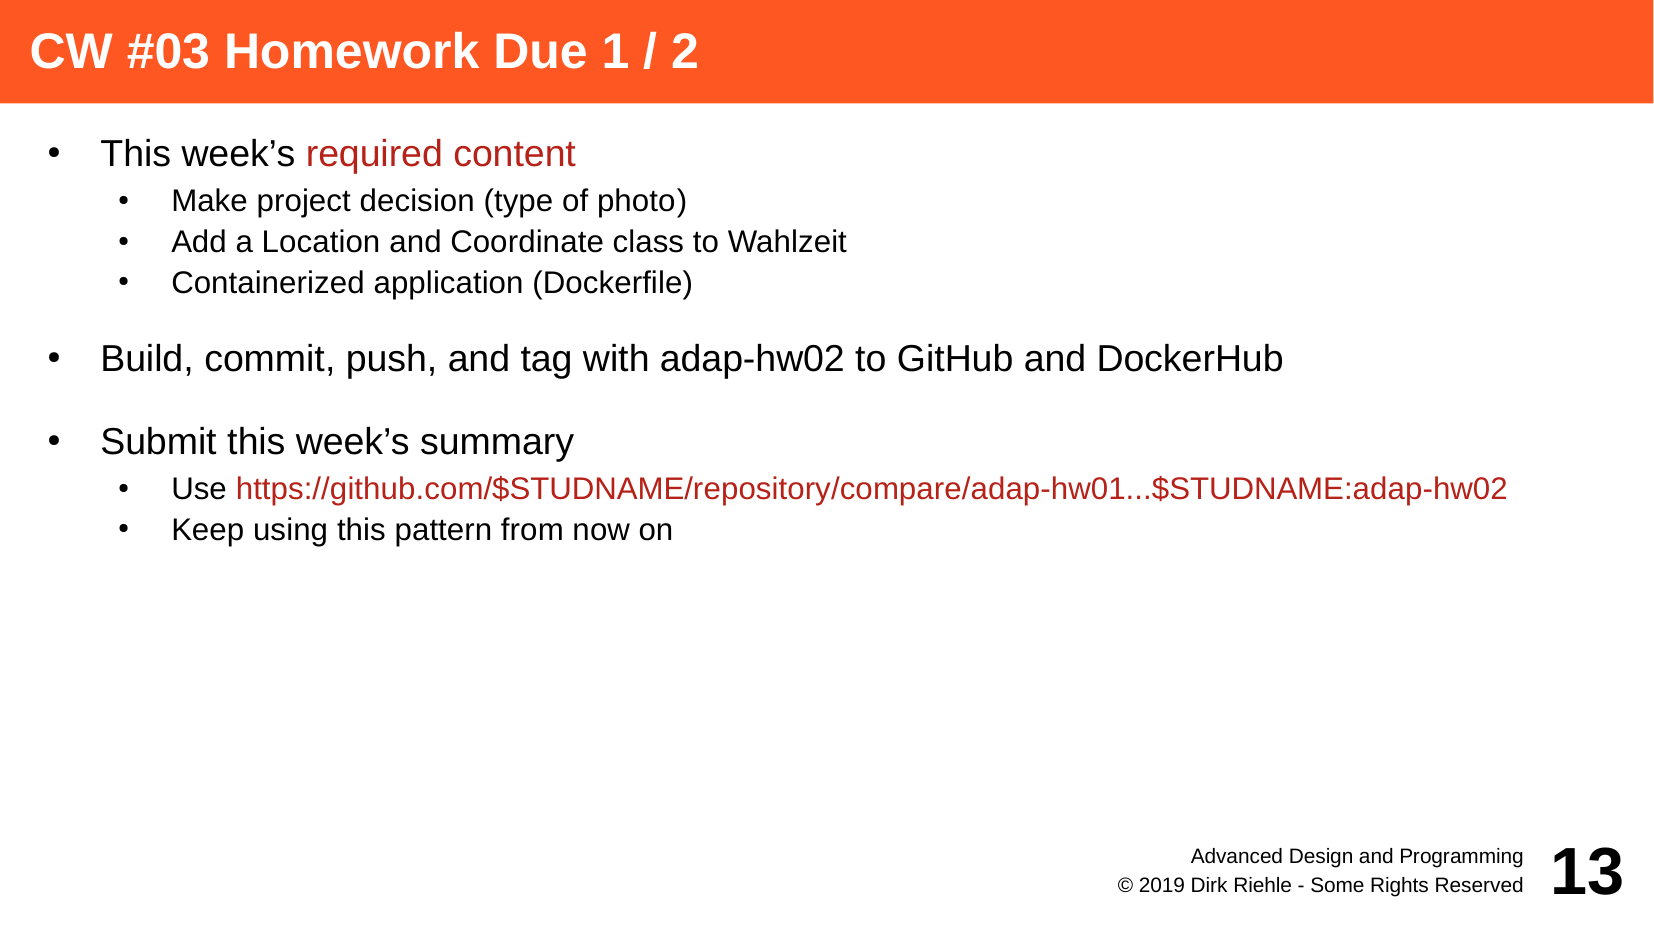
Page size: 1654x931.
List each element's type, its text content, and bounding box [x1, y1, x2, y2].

list This week’s required content Make project decision (type of photo) Add a Location and Coordinate class to Wahlzeit Containerized application (Dockerfile) Build, commit, push, and tag with adap-hw02 to GitHub and DockerHub Submit this week’s summary Use https://github.com/$STUDNAME/repository/compare/adap-hw01...$STUDNAME:adap-hw02 Keep using this pattern from now on [29, 132, 1625, 813]
title CW #03 Homework Due 1 / 2 [0, 0, 1654, 104]
